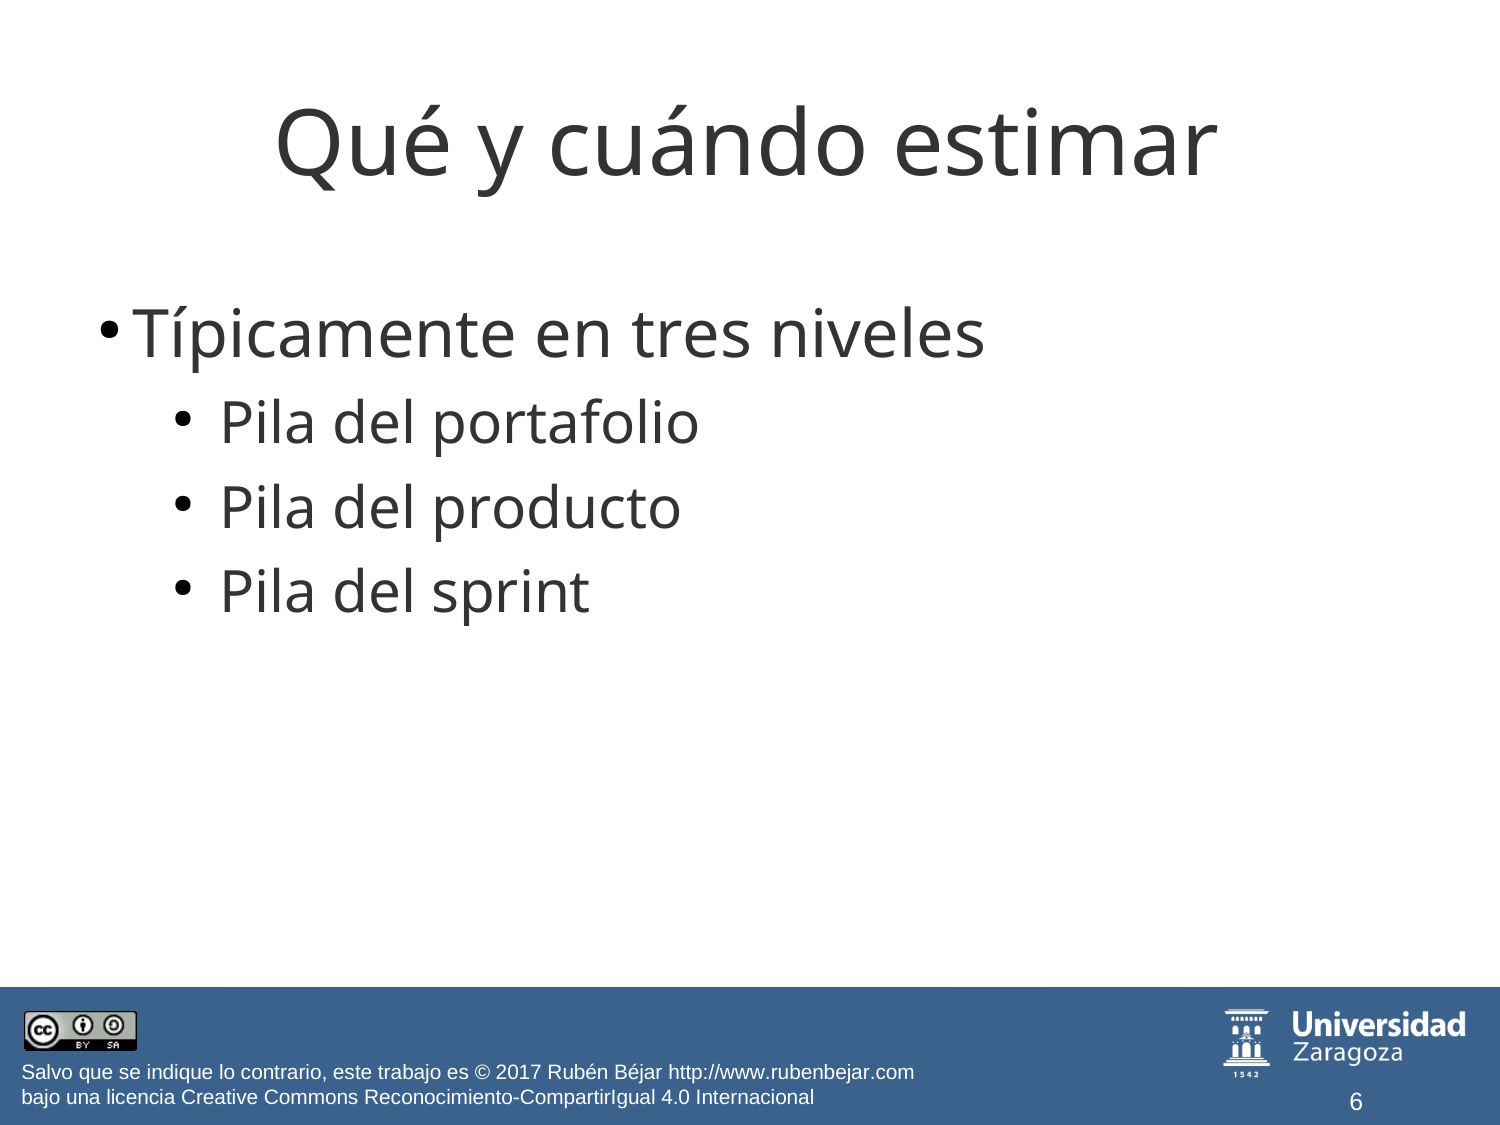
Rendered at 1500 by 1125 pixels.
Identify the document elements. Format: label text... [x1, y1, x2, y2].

title Qué y cuándo estimar [74, 21, 1420, 257]
picture [0, 987, 1500, 1125]
list Típicamente en tres niveles Pila del portafolio Pila del producto Pila del sprint [82, 283, 1418, 957]
